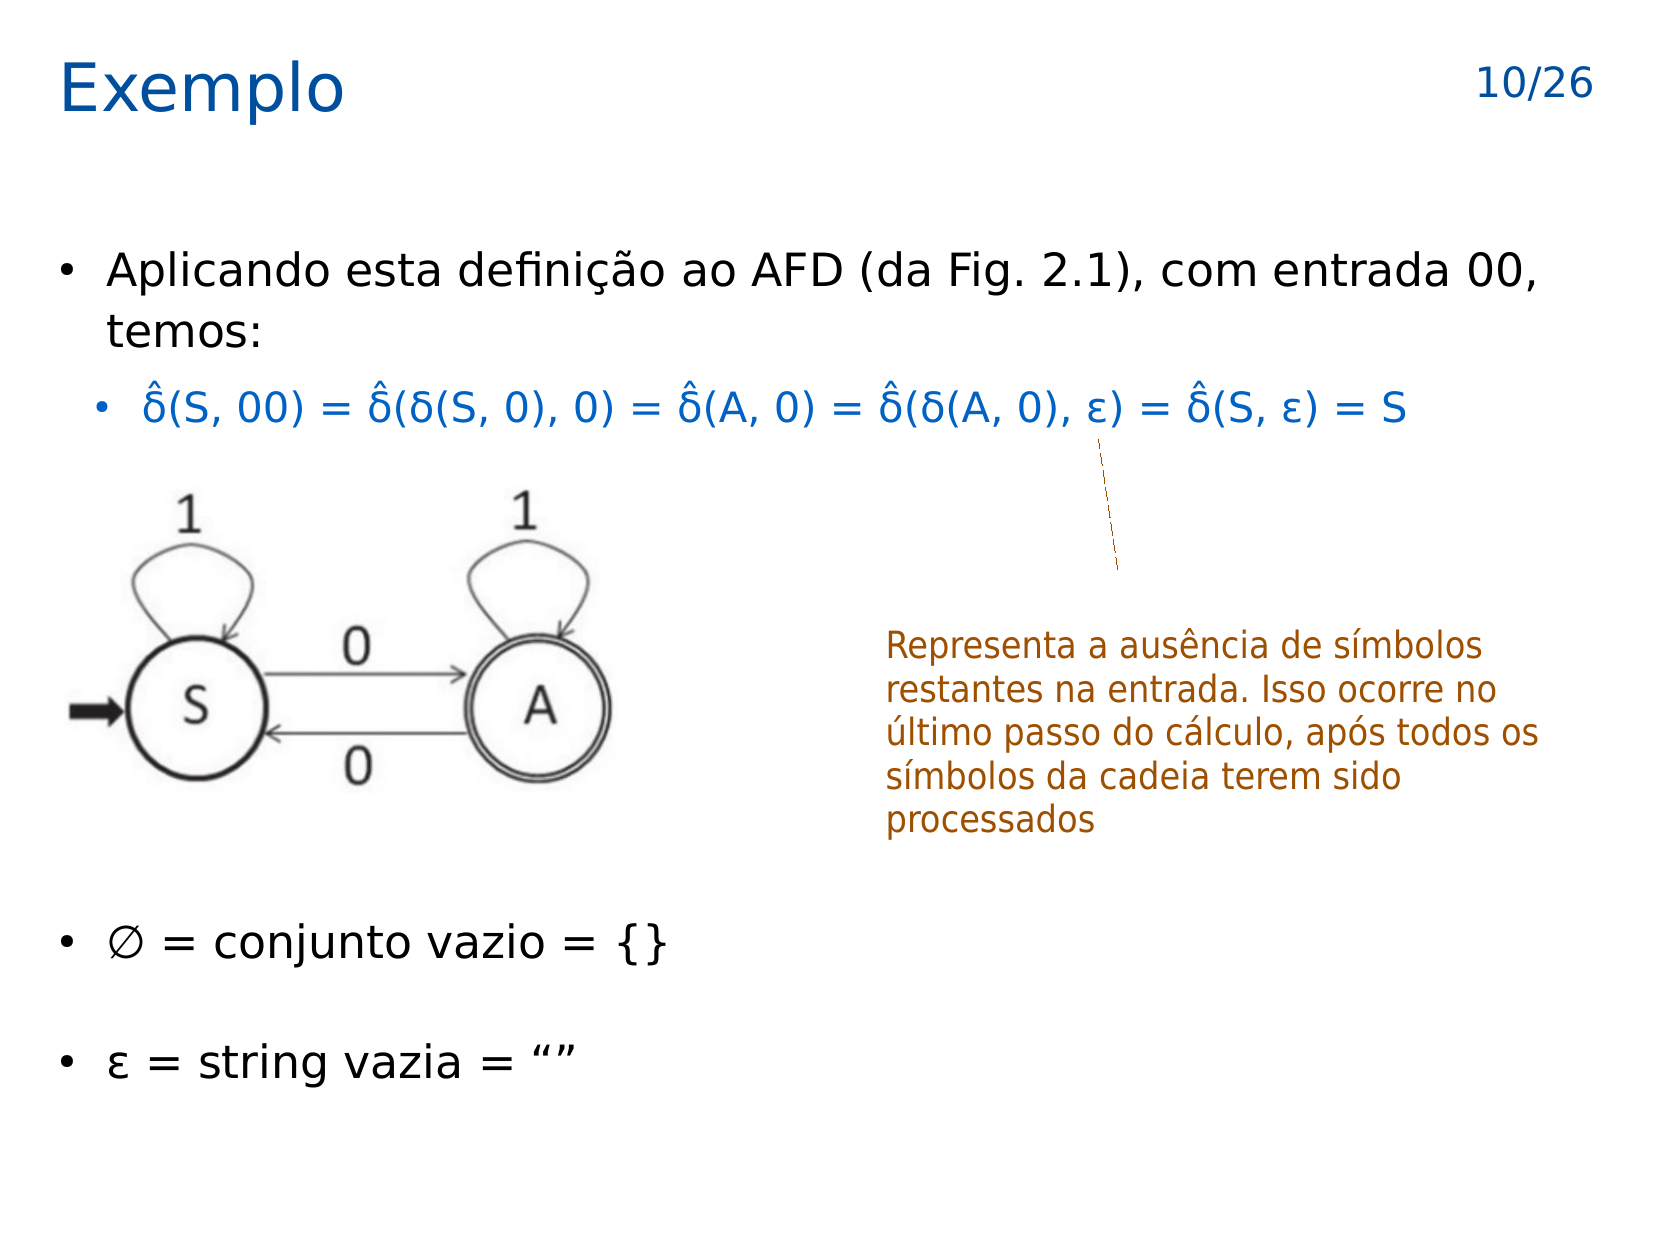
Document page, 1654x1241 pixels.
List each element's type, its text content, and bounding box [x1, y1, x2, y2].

title Exemplo [59, 29, 1625, 148]
text_box Representa a ausência de símbolos restantes na entrada. Isso ocorre no último passo do cálculo, após todos os símbolos da cadeia terem sido processados [870, 616, 1561, 923]
picture [59, 484, 618, 793]
list Aplicando esta definição ao AFD (da Fig. 2.1), com entrada 00, temos: δ̂(S, 00) = δ̂(δ(S, 0), 0) = δ̂(A, 0) = δ̂(δ(A, 0), ε) = δ̂(S, ε) = S ∅ = conjunto vazio = {} ε = string vazia = “” [59, 236, 1595, 1211]
